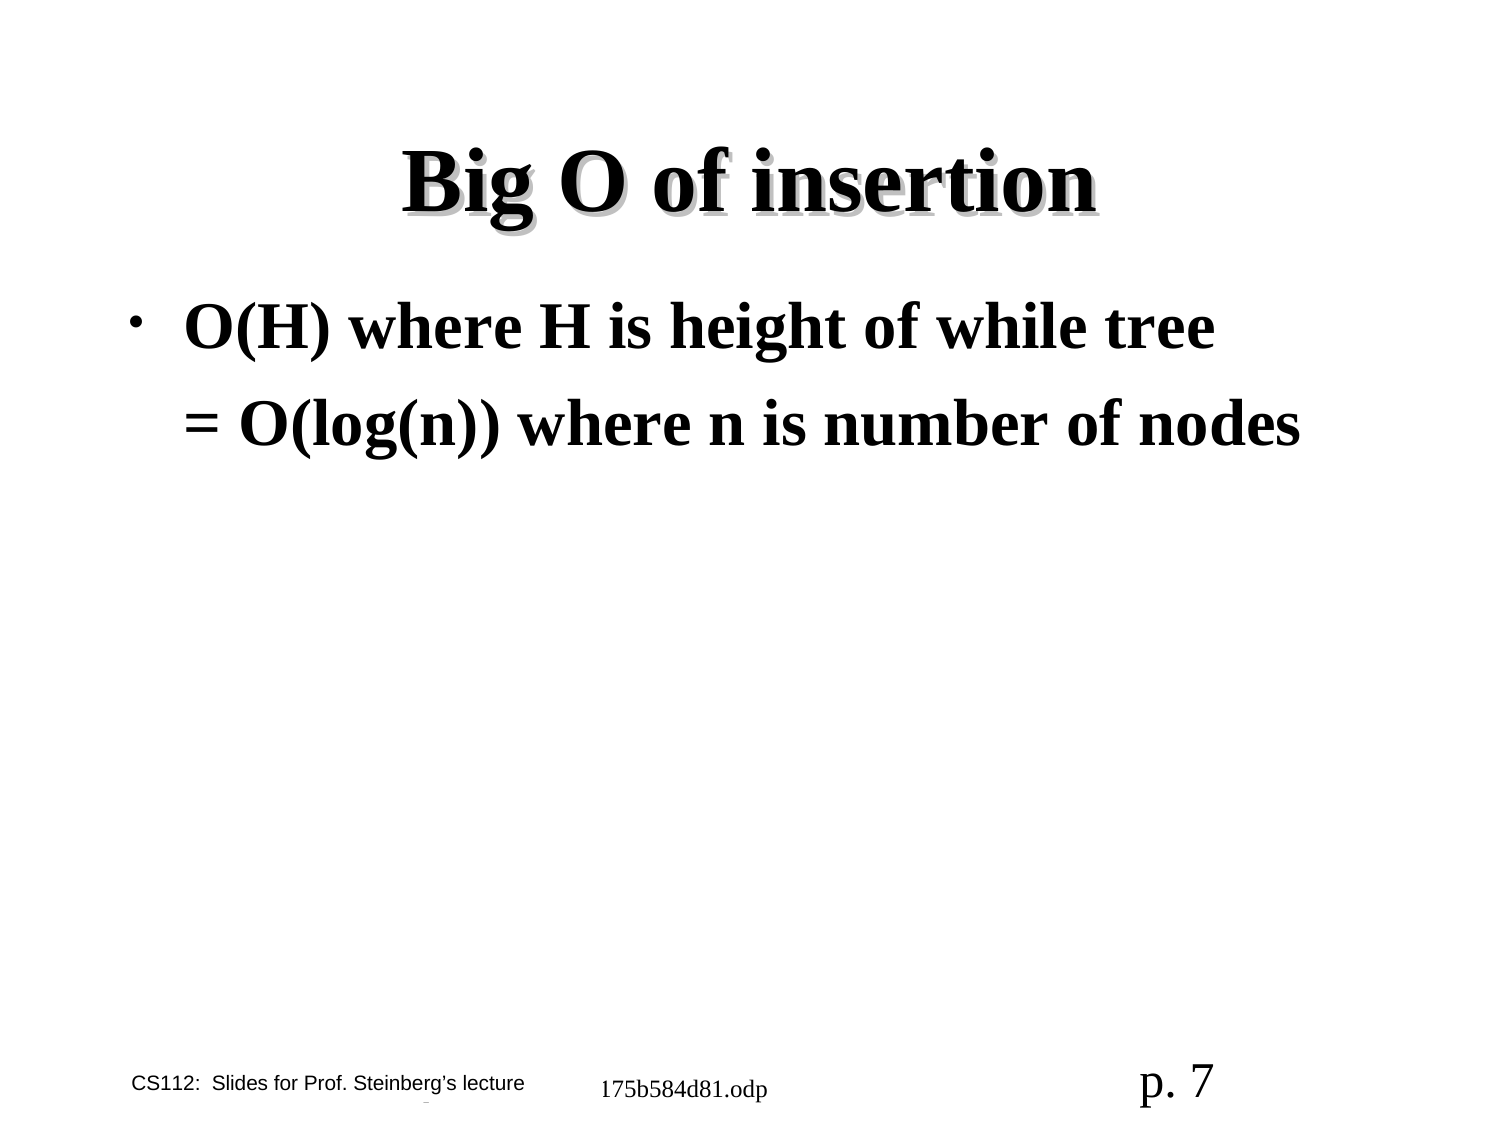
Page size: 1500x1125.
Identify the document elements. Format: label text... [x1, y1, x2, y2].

list O(H) where H is height of while tree = O(log(n)) where n is number of nodes [112, 274, 1413, 928]
title Big O of insertion [112, 2, 1388, 238]
